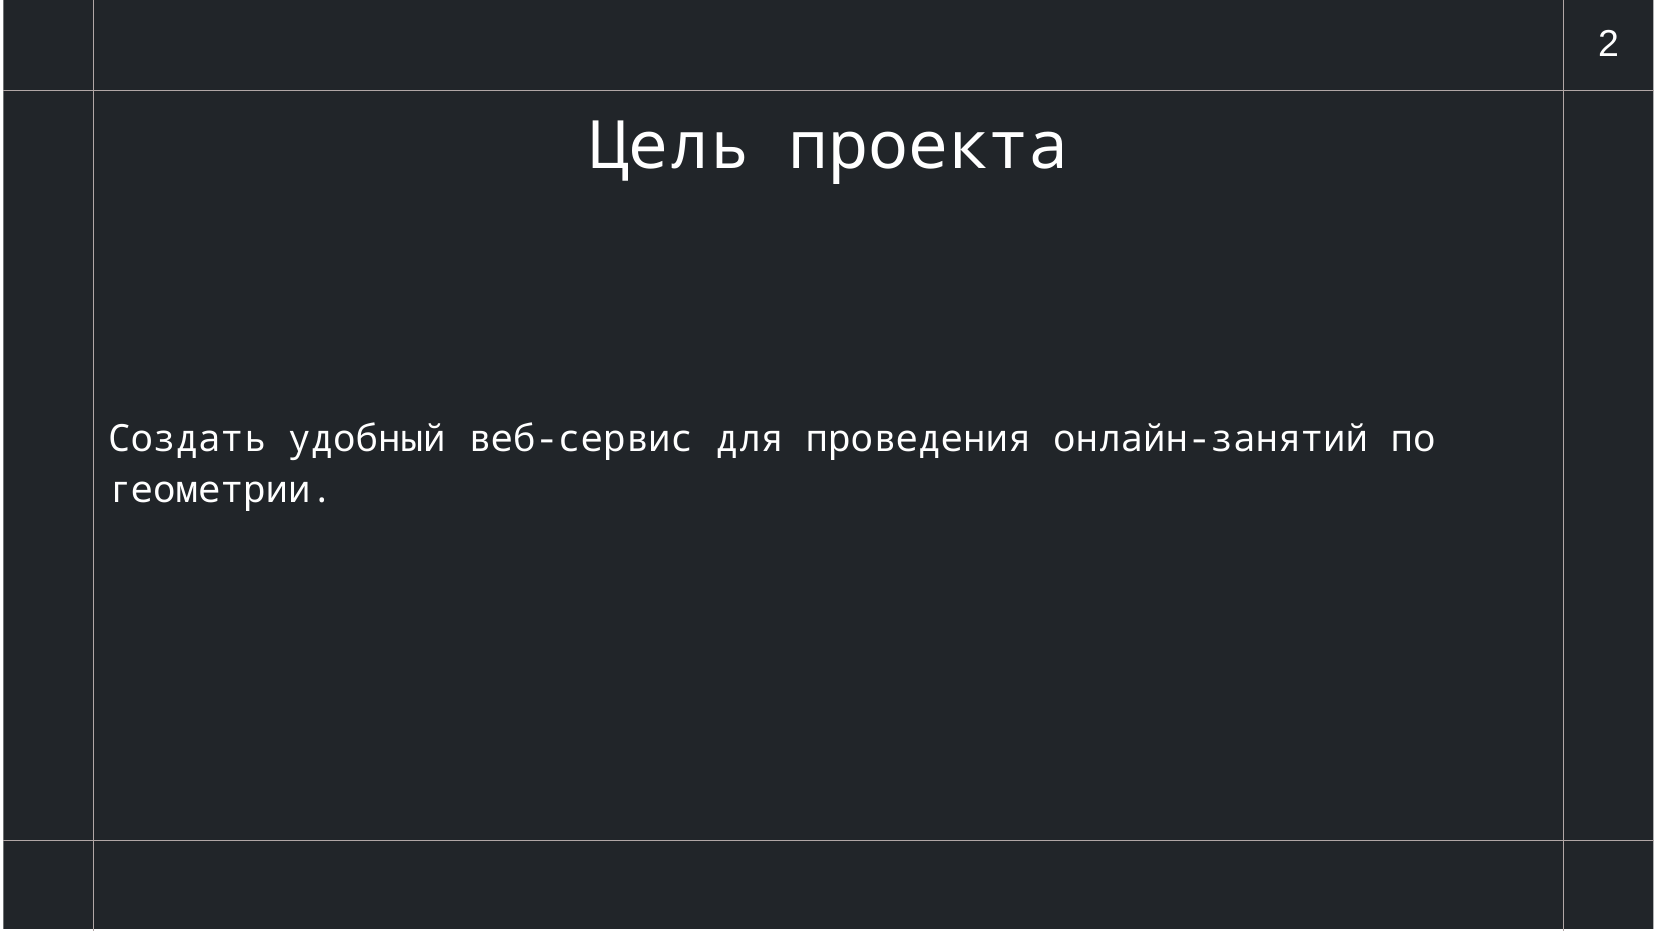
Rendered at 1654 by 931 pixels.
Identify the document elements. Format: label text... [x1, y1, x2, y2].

text_box Создать удобный веб-сервис для проведения онлайн-занятий по геометрии. [93, 404, 1564, 507]
text_box Цель проекта [93, 90, 1564, 183]
text_box <номер> [1517, 15, 1654, 86]
